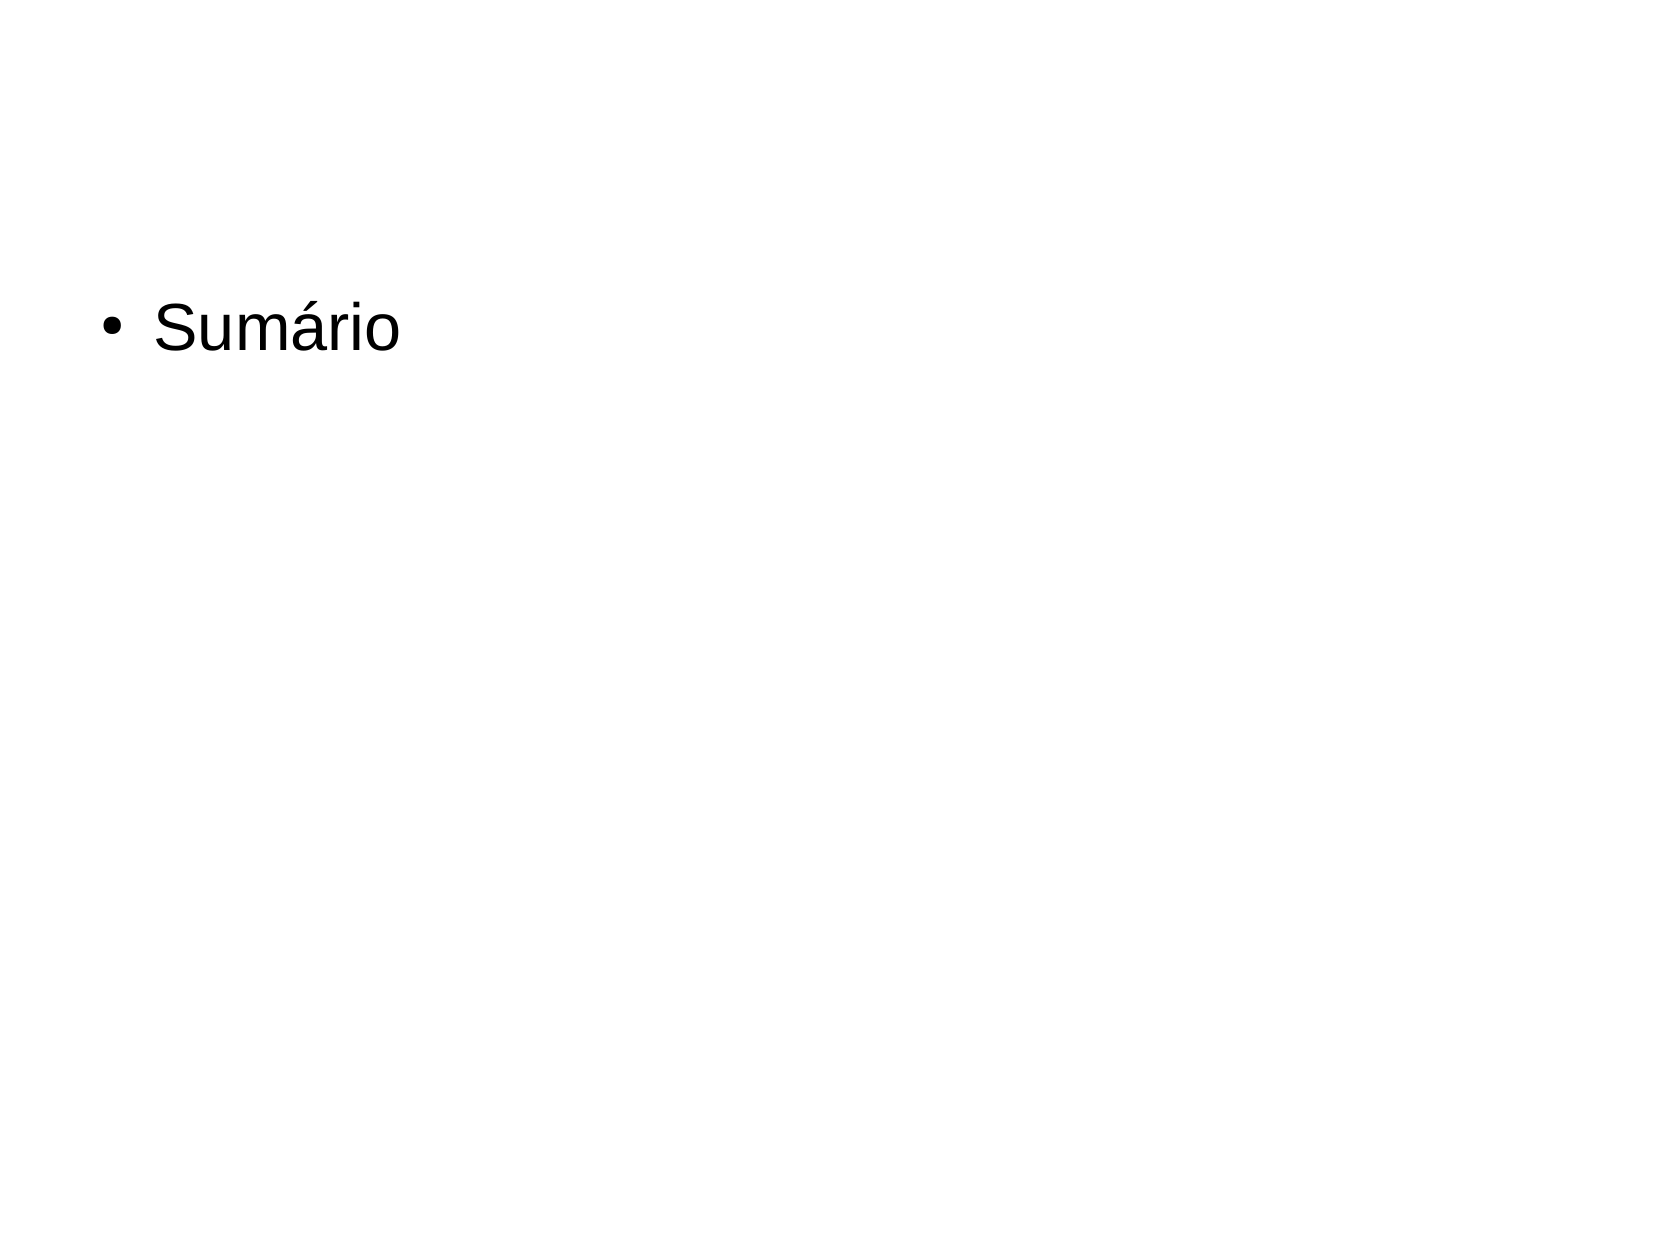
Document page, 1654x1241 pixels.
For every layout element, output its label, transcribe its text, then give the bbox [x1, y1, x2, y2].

list Sumário [82, 290, 1571, 1010]
